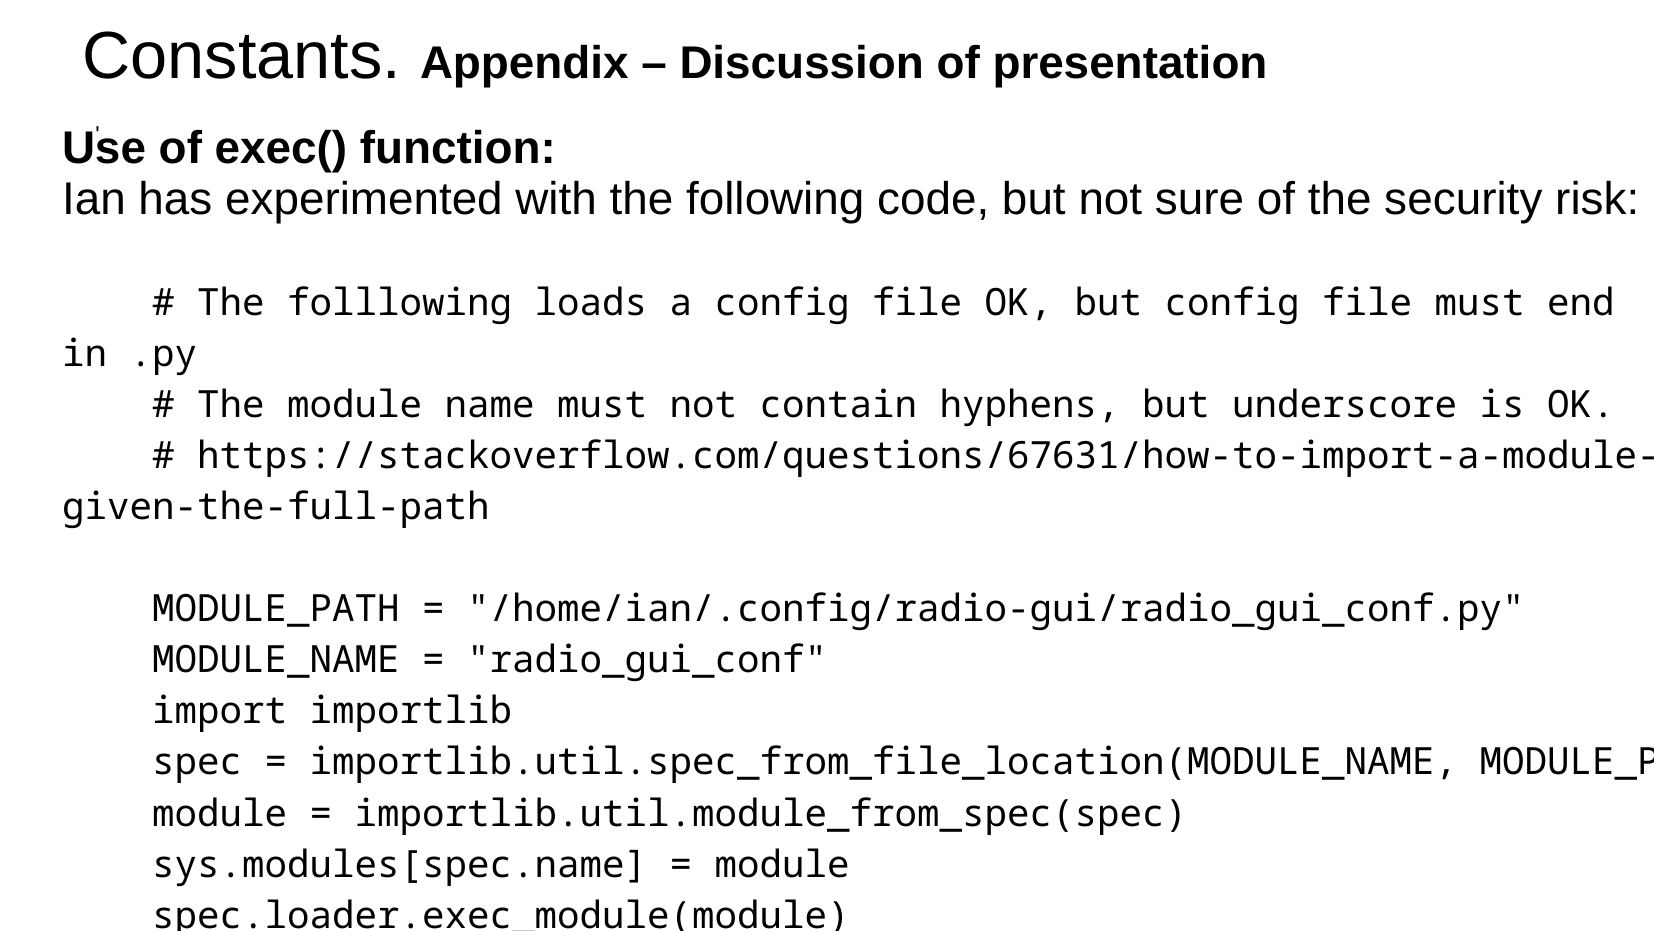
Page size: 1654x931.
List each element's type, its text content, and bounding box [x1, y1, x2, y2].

text_box Use of exec() function: Ian has experimented with the following code, but not sure of the security risk: # The folllowing loads a config file OK, but config file must end in .py # The module name must not contain hyphens, but underscore is OK. # https://stackoverflow.com/questions/67631/how-to-import-a-module-given-the-full-path MODULE_PATH = "/home/ian/.config/radio-gui/radio_gui_conf.py" MODULE_NAME = "radio_gui_conf" import importlib spec = importlib.util.spec_from_file_location(MODULE_NAME, MODULE_PATH) module = importlib.util.module_from_spec(spec) sys.modules[spec.name] = module spec.loader.exec_module(module) from radio_gui_conf import * print(TITLE) See: https://docs.python.org/3/library/importlib.html [47, 114, 1654, 901]
title Constants. Appendix – Discussion of presentation [82, 10, 1571, 101]
